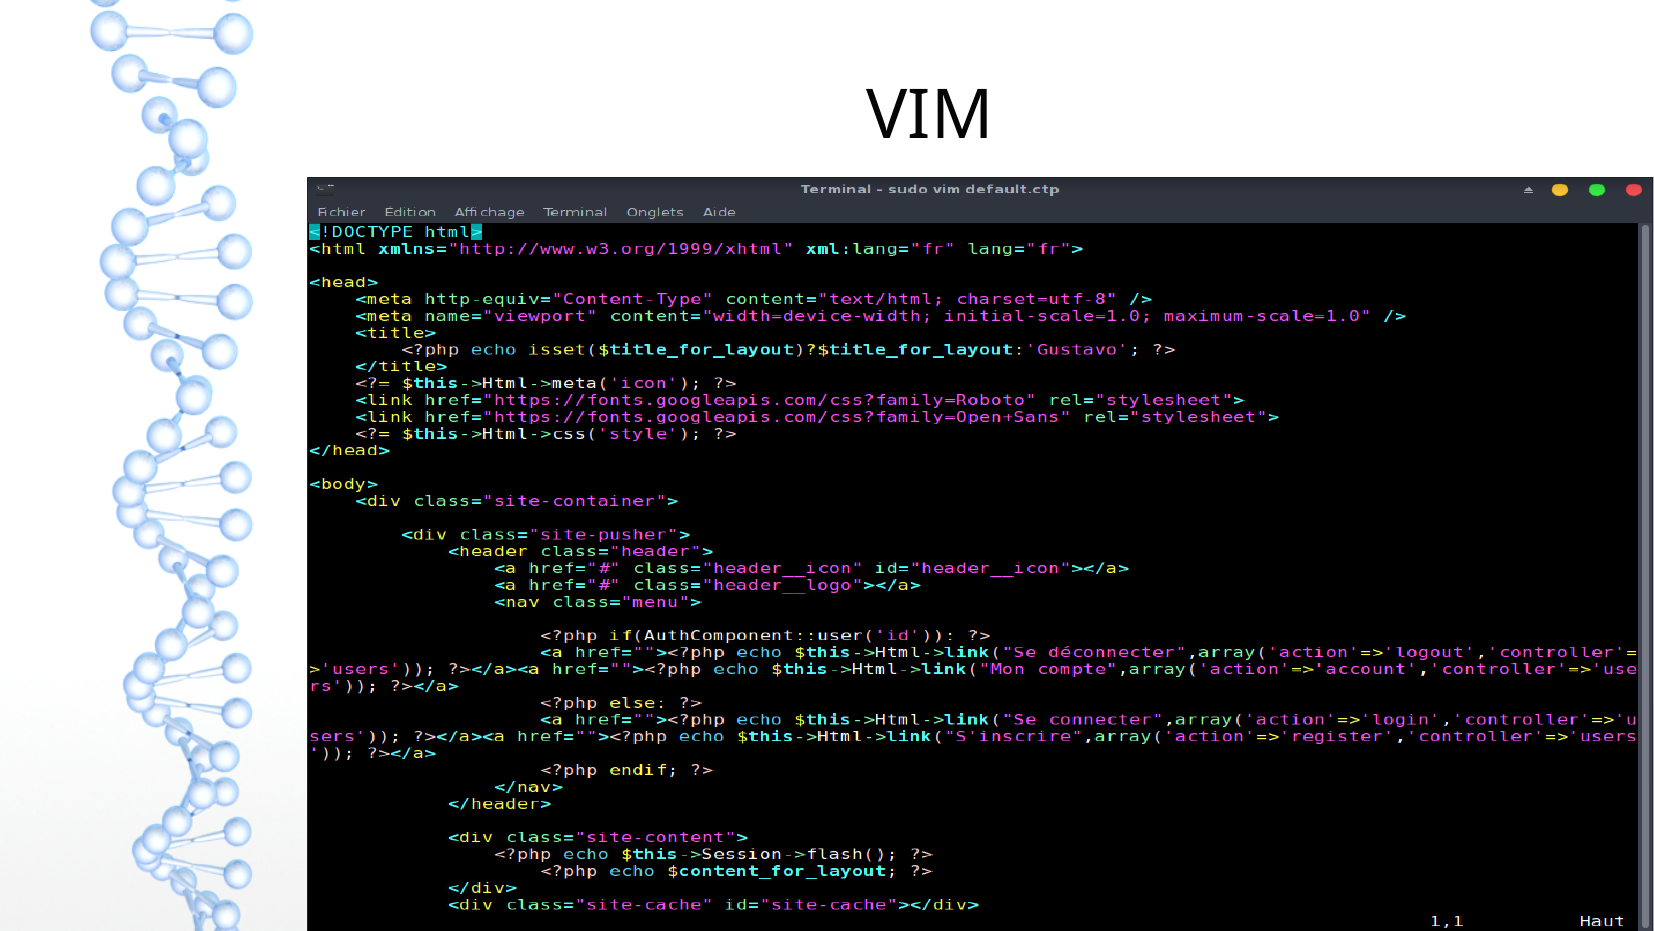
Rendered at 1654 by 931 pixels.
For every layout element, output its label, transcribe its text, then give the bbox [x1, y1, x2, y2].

title VIM [265, 35, 1595, 189]
picture [0, 0, 1654, 931]
